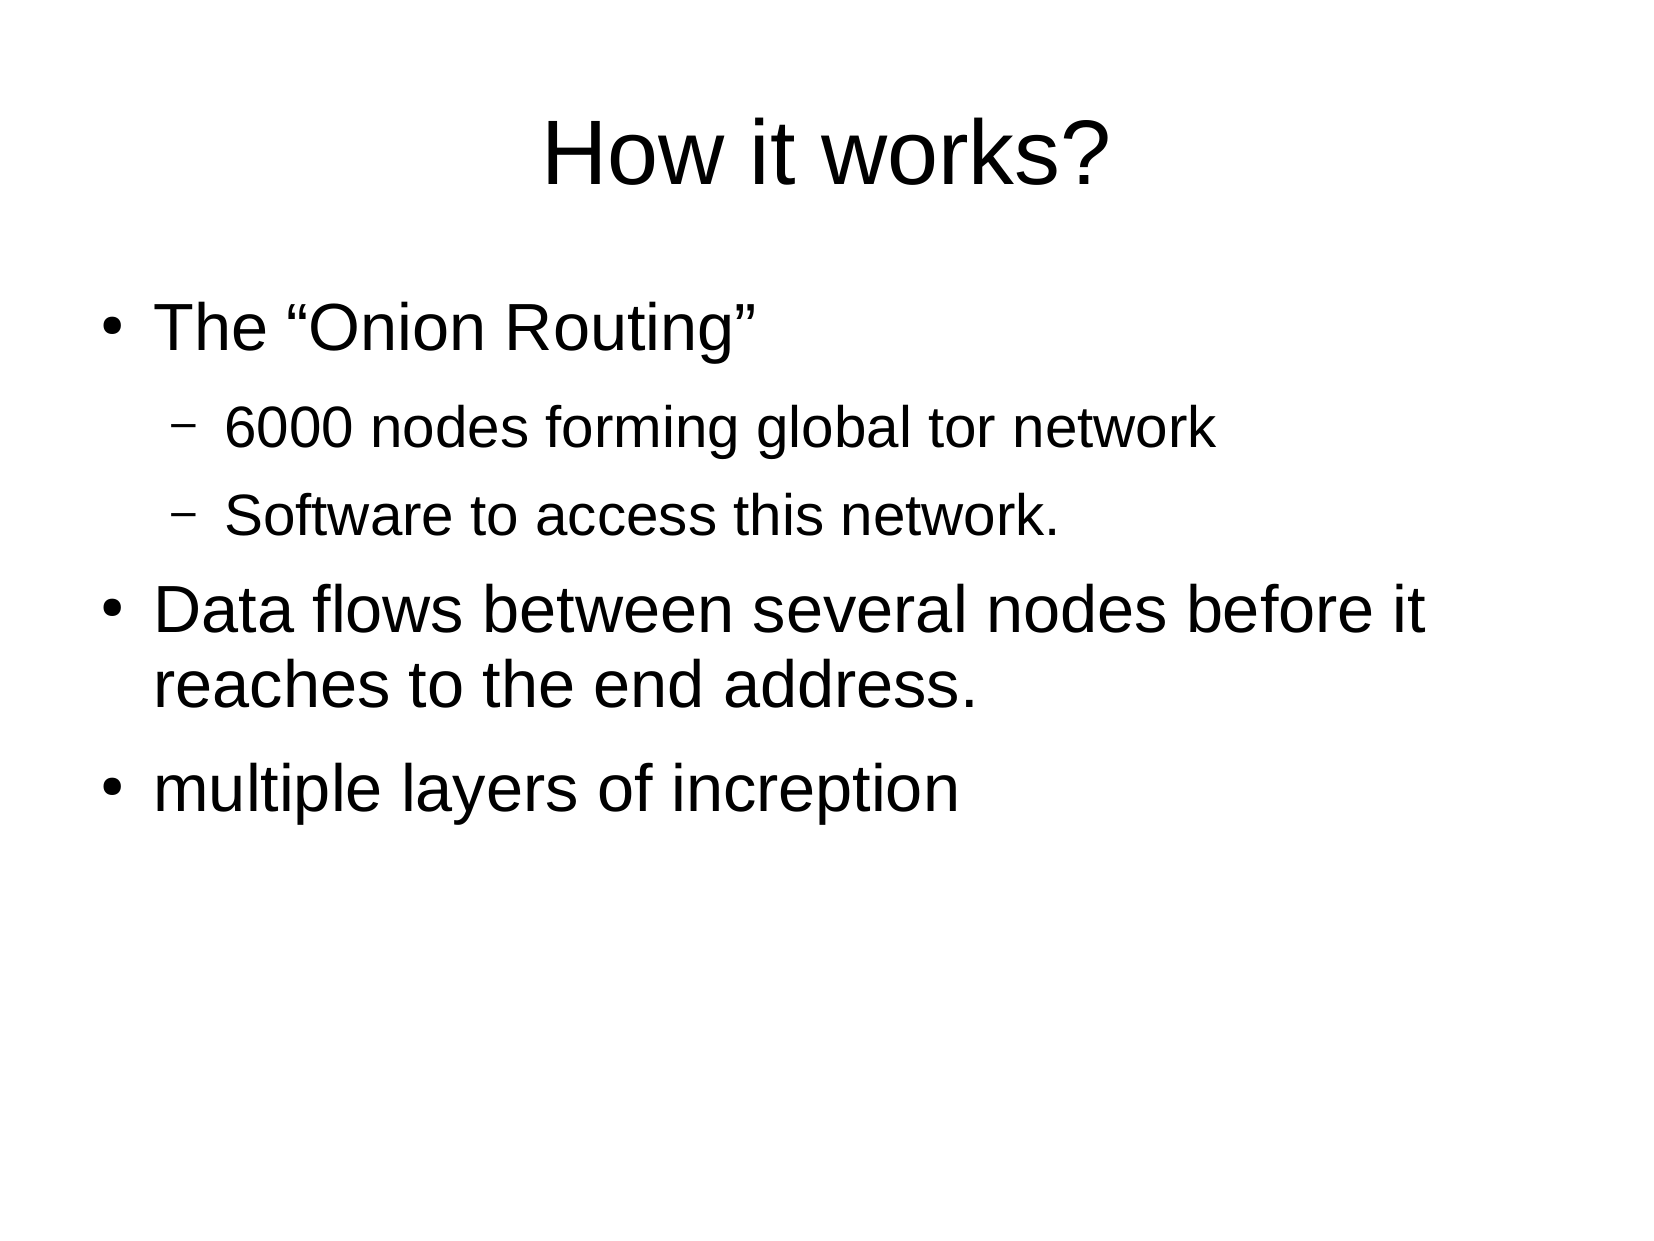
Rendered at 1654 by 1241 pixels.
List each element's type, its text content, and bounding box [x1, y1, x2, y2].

list The “Onion Routing” 6000 nodes forming global tor network Software to access this network. Data flows between several nodes before it reaches to the end address. multiple layers of increption [82, 290, 1571, 1010]
title How it works? [82, 49, 1571, 257]
